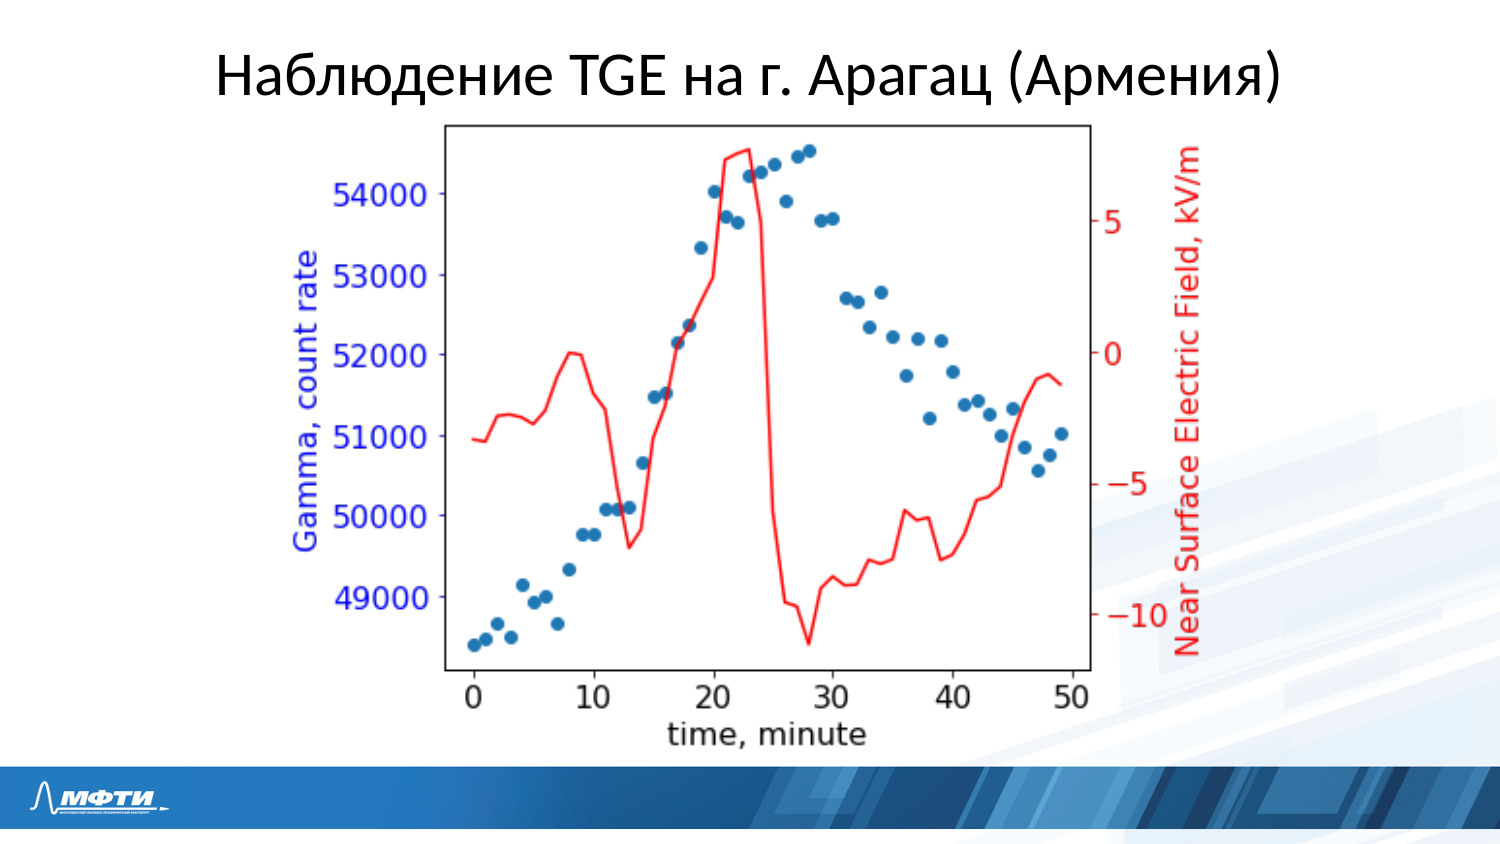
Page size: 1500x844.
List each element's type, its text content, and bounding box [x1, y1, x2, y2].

picture [0, 0, 1500, 844]
title Наблюдение TGE на г. Арагац (Армения) [51, 23, 1449, 117]
